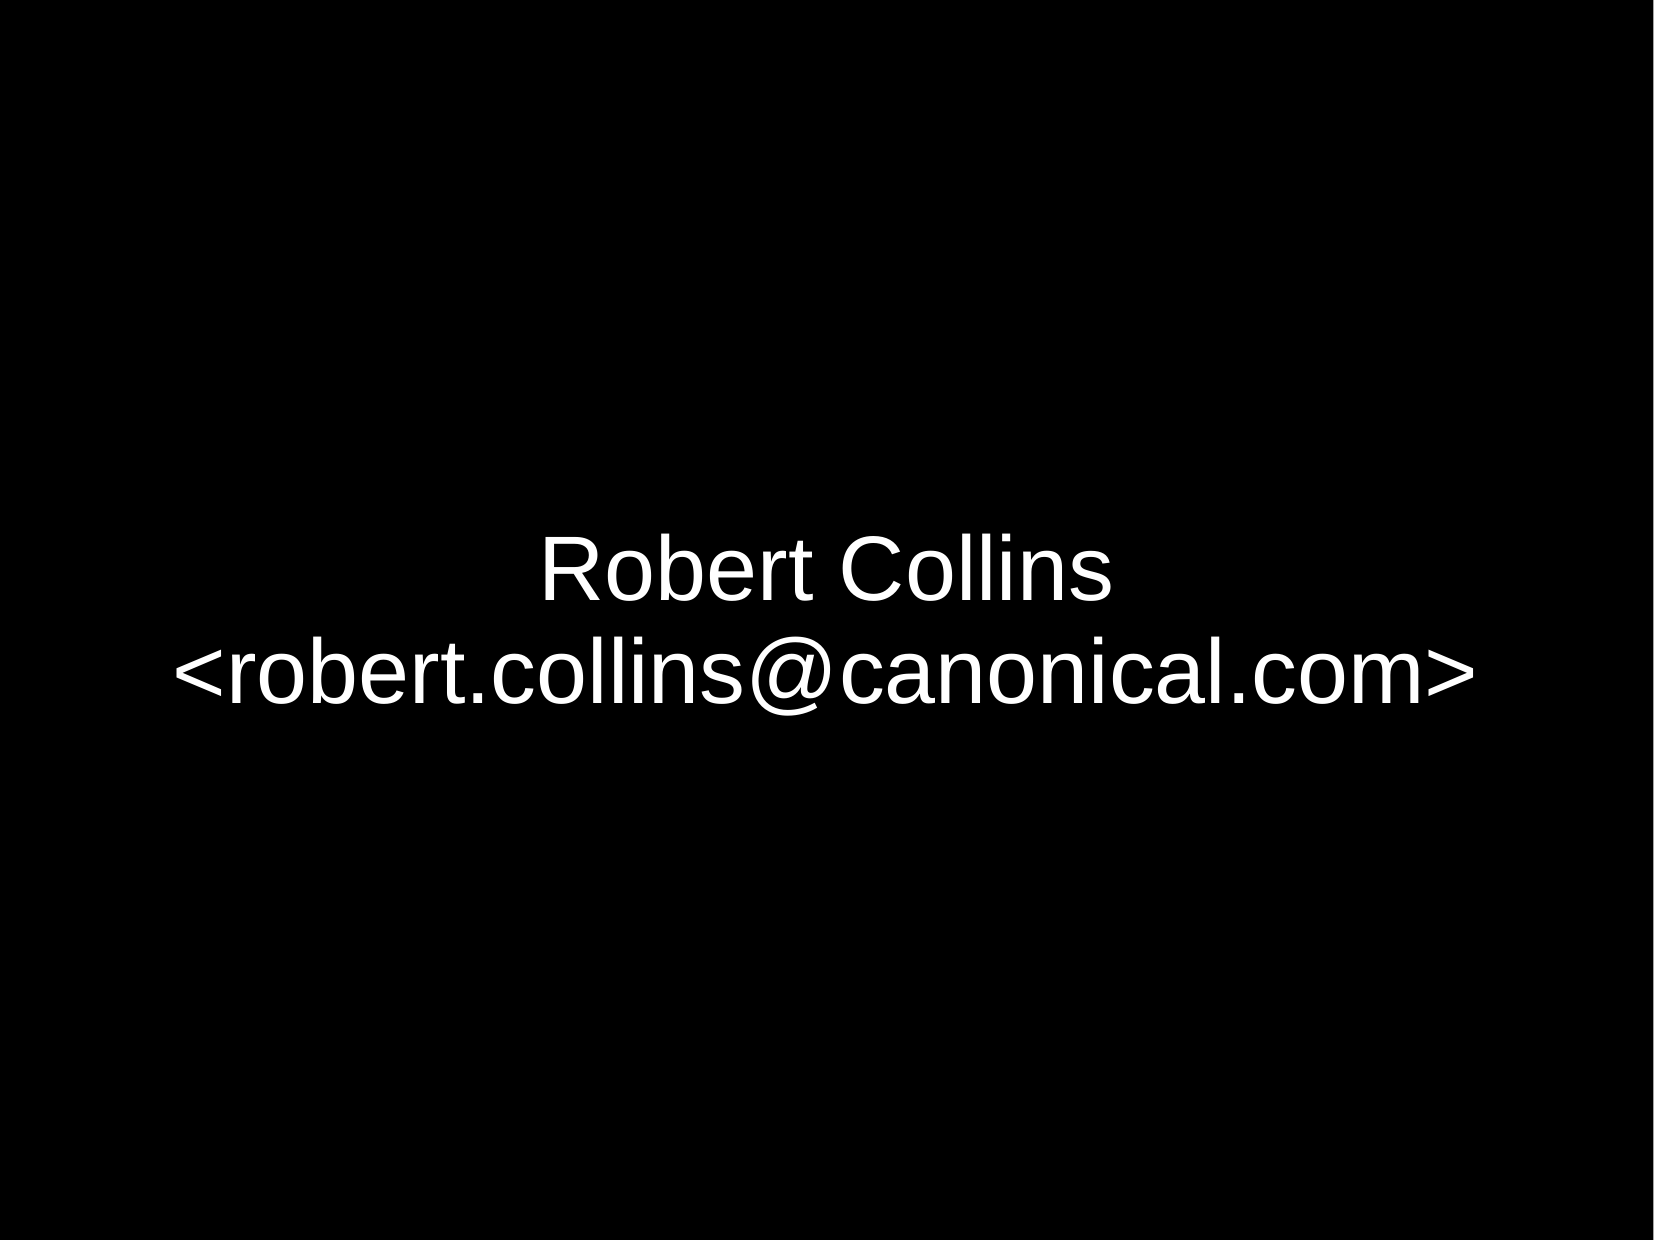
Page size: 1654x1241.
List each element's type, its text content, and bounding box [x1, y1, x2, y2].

title Robert Collins <robert.collins@canonical.com> [82, 517, 1571, 723]
